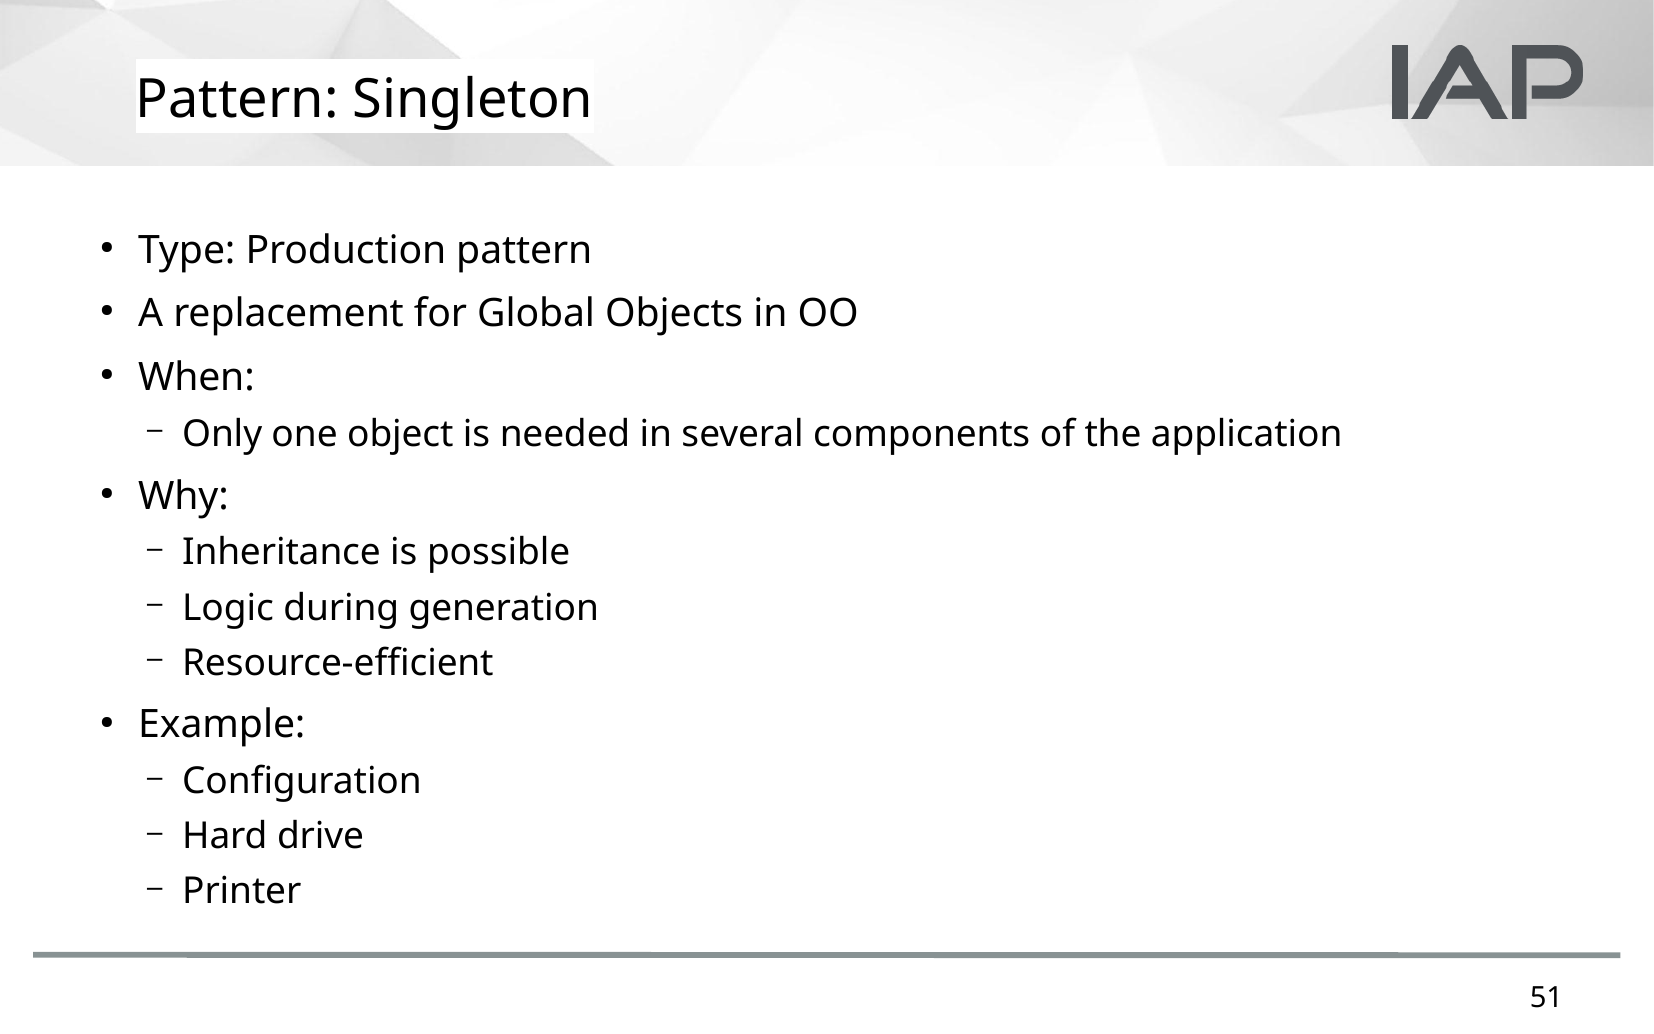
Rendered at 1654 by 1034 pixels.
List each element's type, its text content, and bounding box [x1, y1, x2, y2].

title Pattern: Singleton [135, 41, 1264, 152]
list Type: Production pattern A replacement for Global Objects in OO When: Only one object is needed in several components of the application Why: Inheritance is possible Logic during generation Resource-efficient Example: Configuration Hard drive Printer [82, 221, 1571, 916]
picture [0, 0, 1654, 166]
